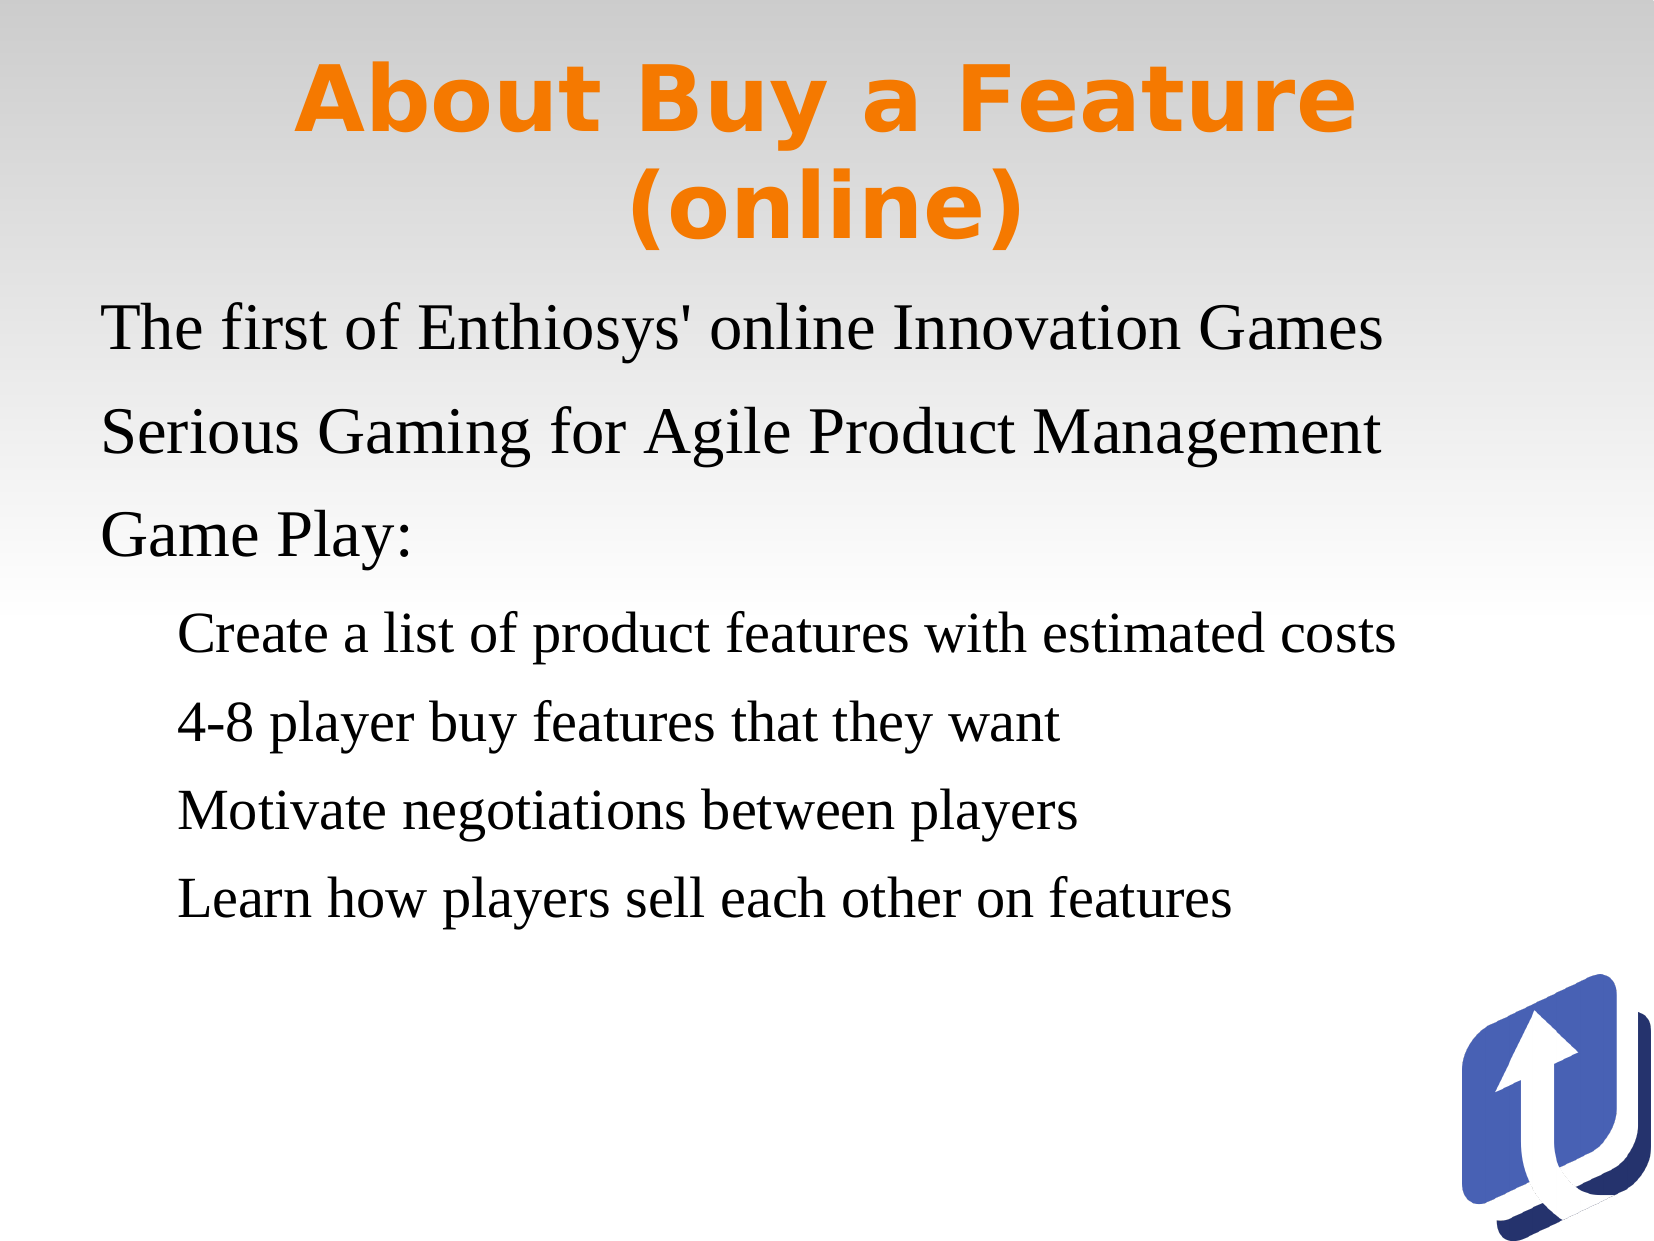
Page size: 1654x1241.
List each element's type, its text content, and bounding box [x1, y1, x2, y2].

picture [1462, 974, 1651, 1241]
title About Buy a Feature (online) [82, 45, 1571, 261]
list The first of Enthiosys' online Innovation Games Serious Gaming for Agile Product Management Game Play: Create a list of product features with estimated costs 4-8 player buy features that they want Motivate negotiations between players Learn how players sell each other on features [82, 290, 1571, 1094]
